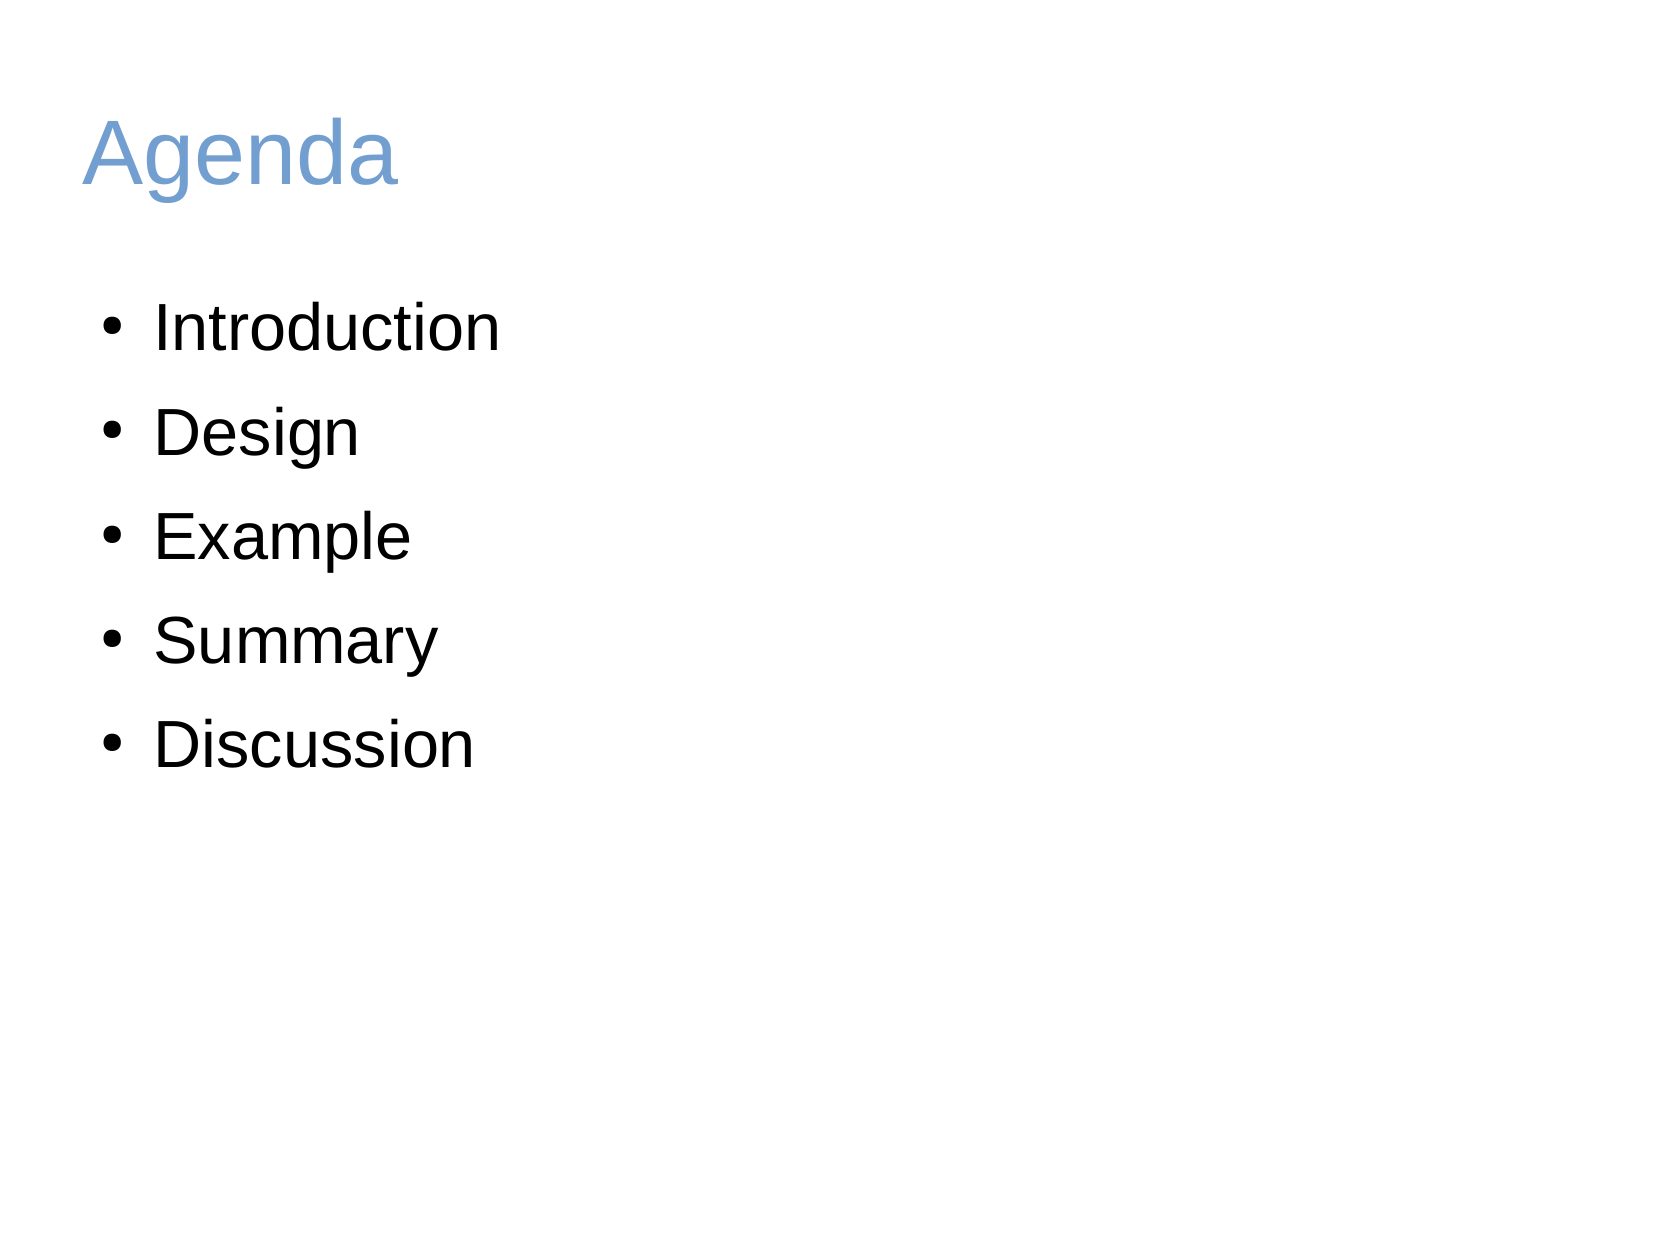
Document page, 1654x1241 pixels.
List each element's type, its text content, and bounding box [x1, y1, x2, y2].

title Agenda [82, 49, 1571, 257]
list Introduction Design Example Summary Discussion [82, 290, 1571, 1010]
